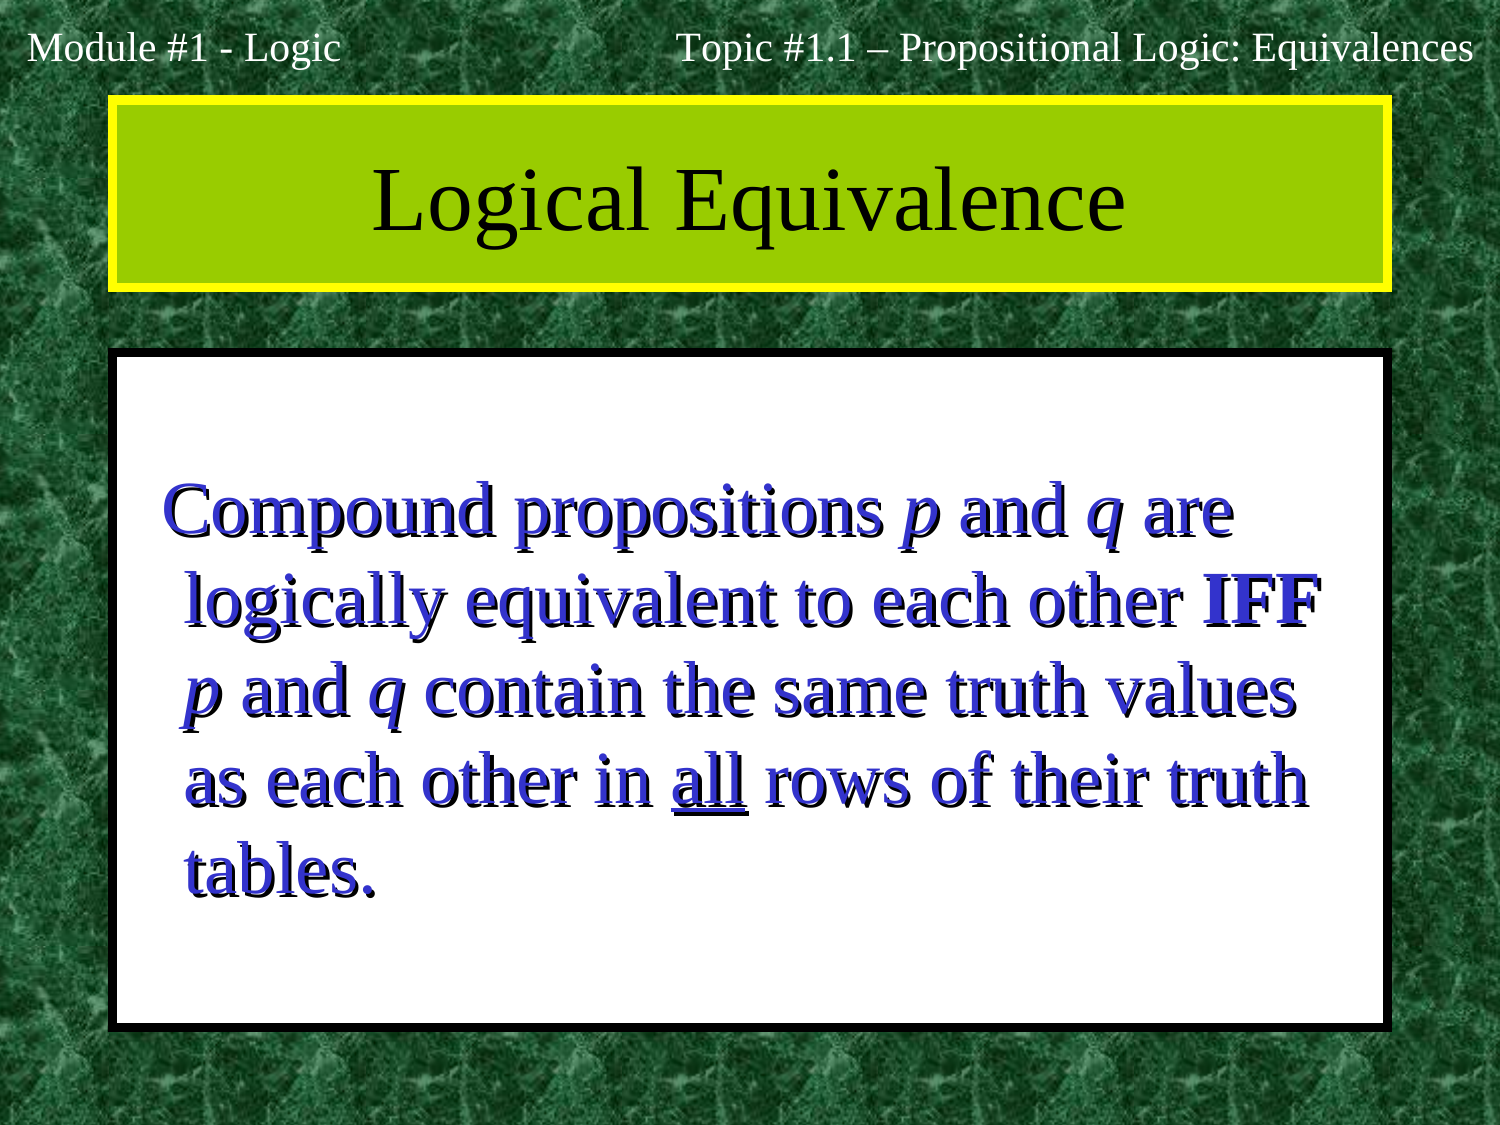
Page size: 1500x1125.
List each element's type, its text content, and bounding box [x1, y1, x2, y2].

text_box Topic #1.1 – Propositional Logic: Equivalences [660, 12, 1490, 79]
title Logical Equivalence [112, 99, 1388, 288]
picture [0, 0, 1500, 1125]
list Compound propositions p and q are logically equivalent to each other IFF p and q contain the same truth values as each other in all rows of their truth tables. [112, 352, 1388, 1028]
